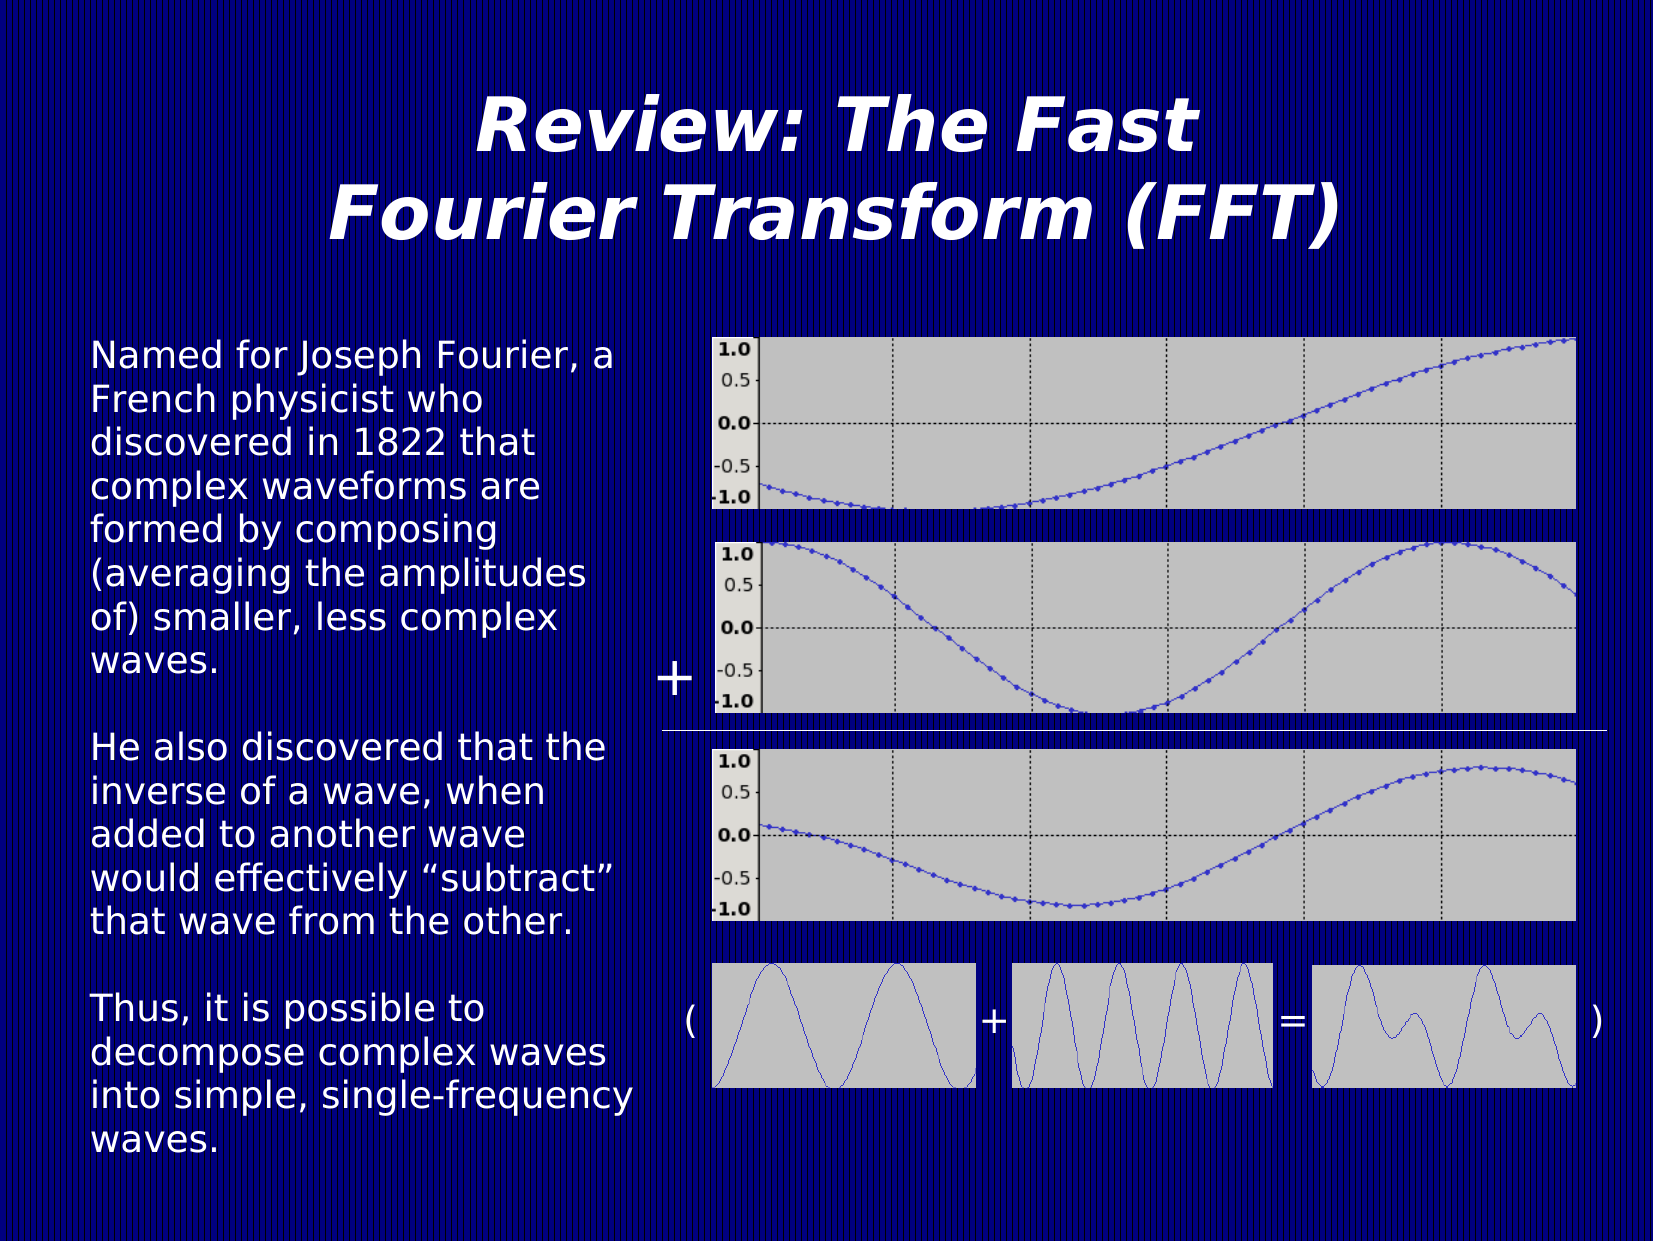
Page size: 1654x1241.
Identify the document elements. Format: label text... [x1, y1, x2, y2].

text_box ( [668, 991, 713, 1051]
text_box Review: The Fast Fourier Transform (FFT) [313, 75, 1340, 265]
picture [712, 963, 976, 1088]
picture [712, 749, 1576, 921]
picture [715, 542, 1576, 713]
picture [1012, 963, 1273, 1088]
text_box + [963, 991, 1025, 1050]
text_box Named for Joseph Fourier, a French physicist who discovered in 1822 that complex waveforms are formed by composing (averaging the amplitudes of) smaller, less complex waves. He also discovered that the inverse of a wave, when added to another wave would effectively “subtract” that wave from the other. Thus, it is possible to decompose complex waves into simple, single-frequency waves. [75, 326, 655, 1126]
text_box = [1262, 991, 1324, 1050]
text_box ) [1575, 991, 1619, 1051]
picture [712, 337, 1576, 509]
text_box + [637, 637, 713, 716]
picture [1312, 965, 1576, 1088]
